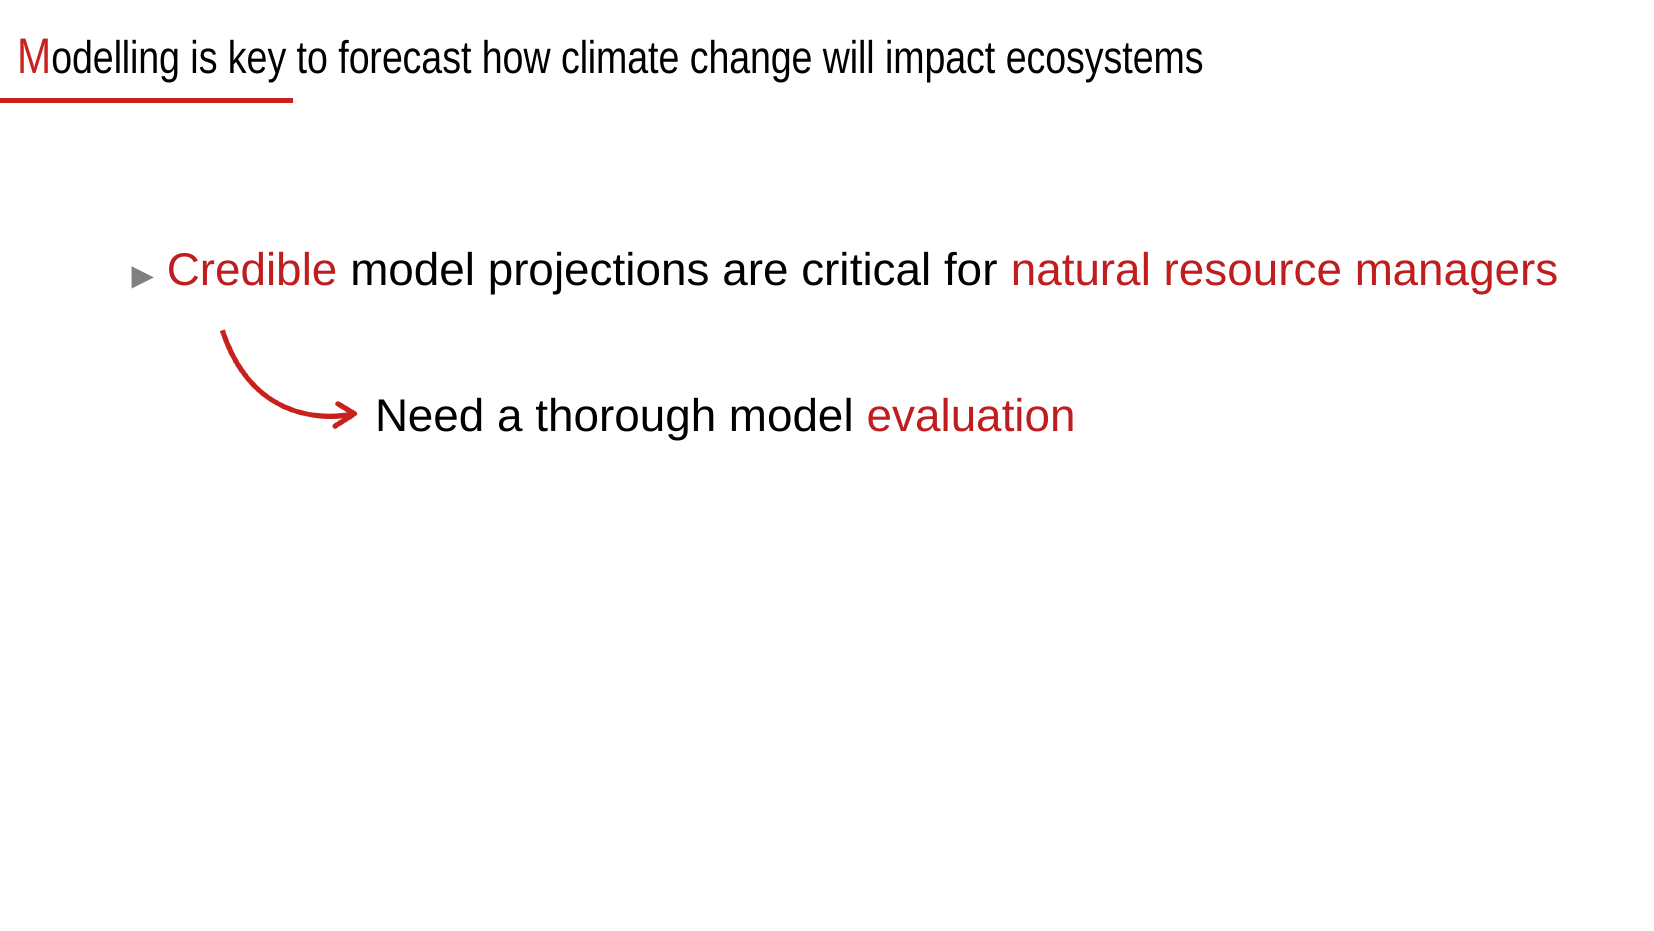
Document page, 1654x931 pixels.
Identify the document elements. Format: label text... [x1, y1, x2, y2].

text_box Need a thorough model evaluation [360, 382, 1152, 449]
picture [133, 254, 437, 455]
text_box Modelling is key to forecast how climate change will impact ecosystems [2, 0, 1652, 120]
text_box ▶ Credible model projections are critical for natural resource managers [116, 236, 1623, 931]
